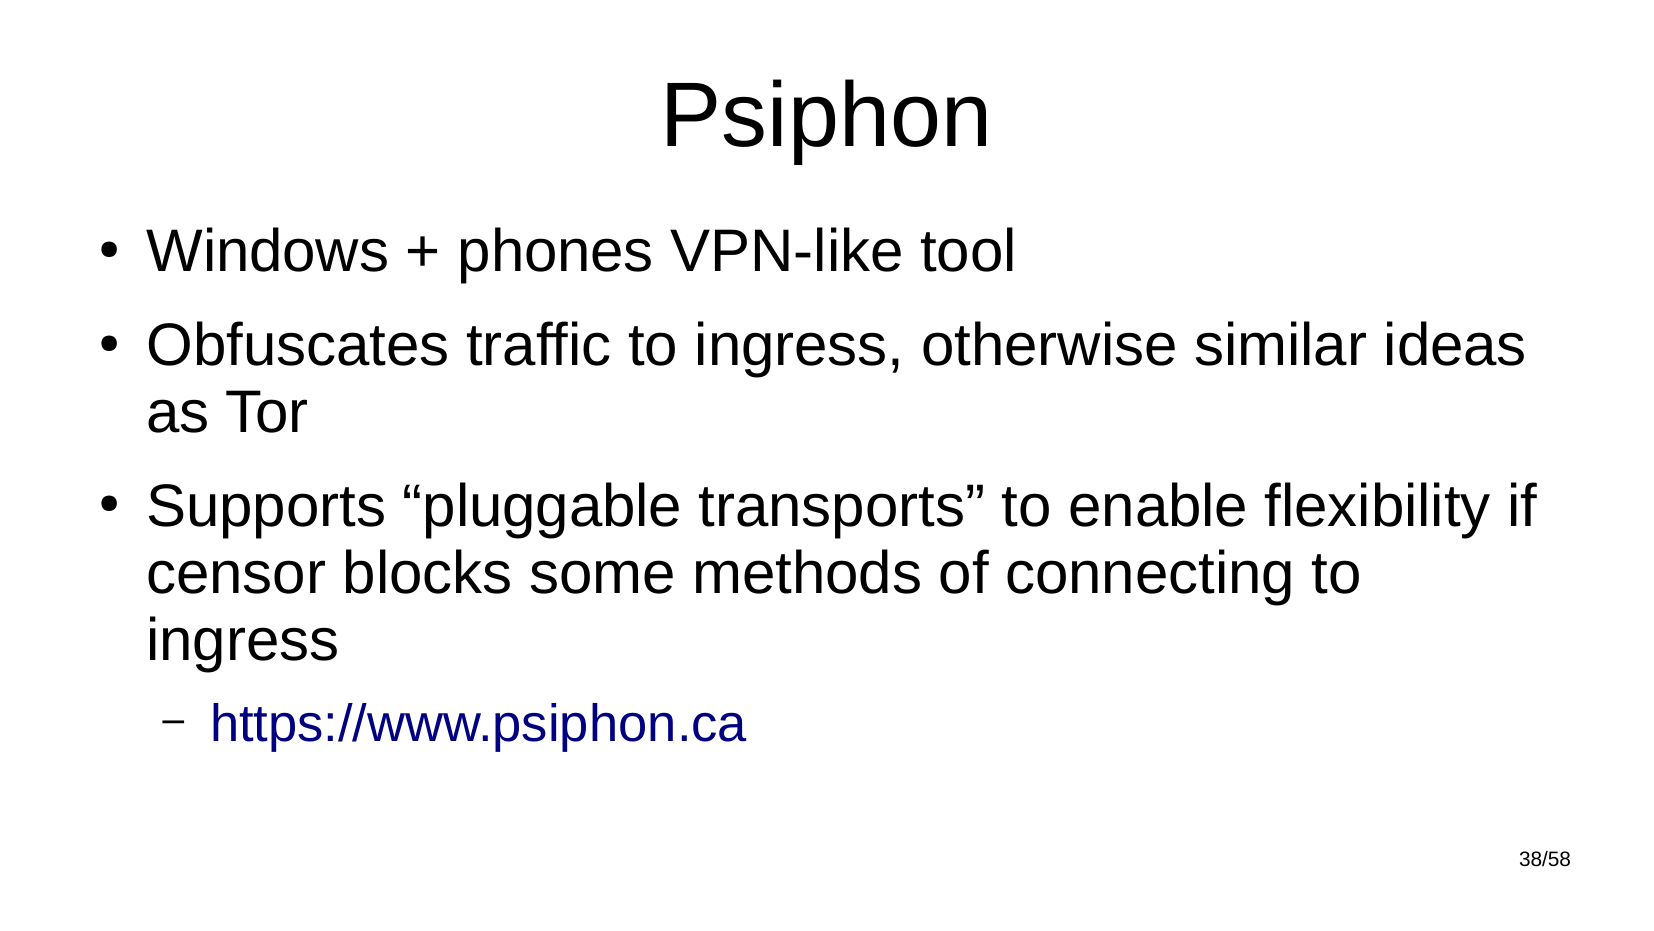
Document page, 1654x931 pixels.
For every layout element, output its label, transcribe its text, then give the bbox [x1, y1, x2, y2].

title Psiphon [82, 37, 1571, 193]
list Windows + phones VPN-like tool Obfuscates traffic to ingress, otherwise similar ideas as Tor Supports “pluggable transports” to enable flexibility if censor blocks some methods of connecting to ingress https://www.psiphon.ca [82, 217, 1571, 758]
